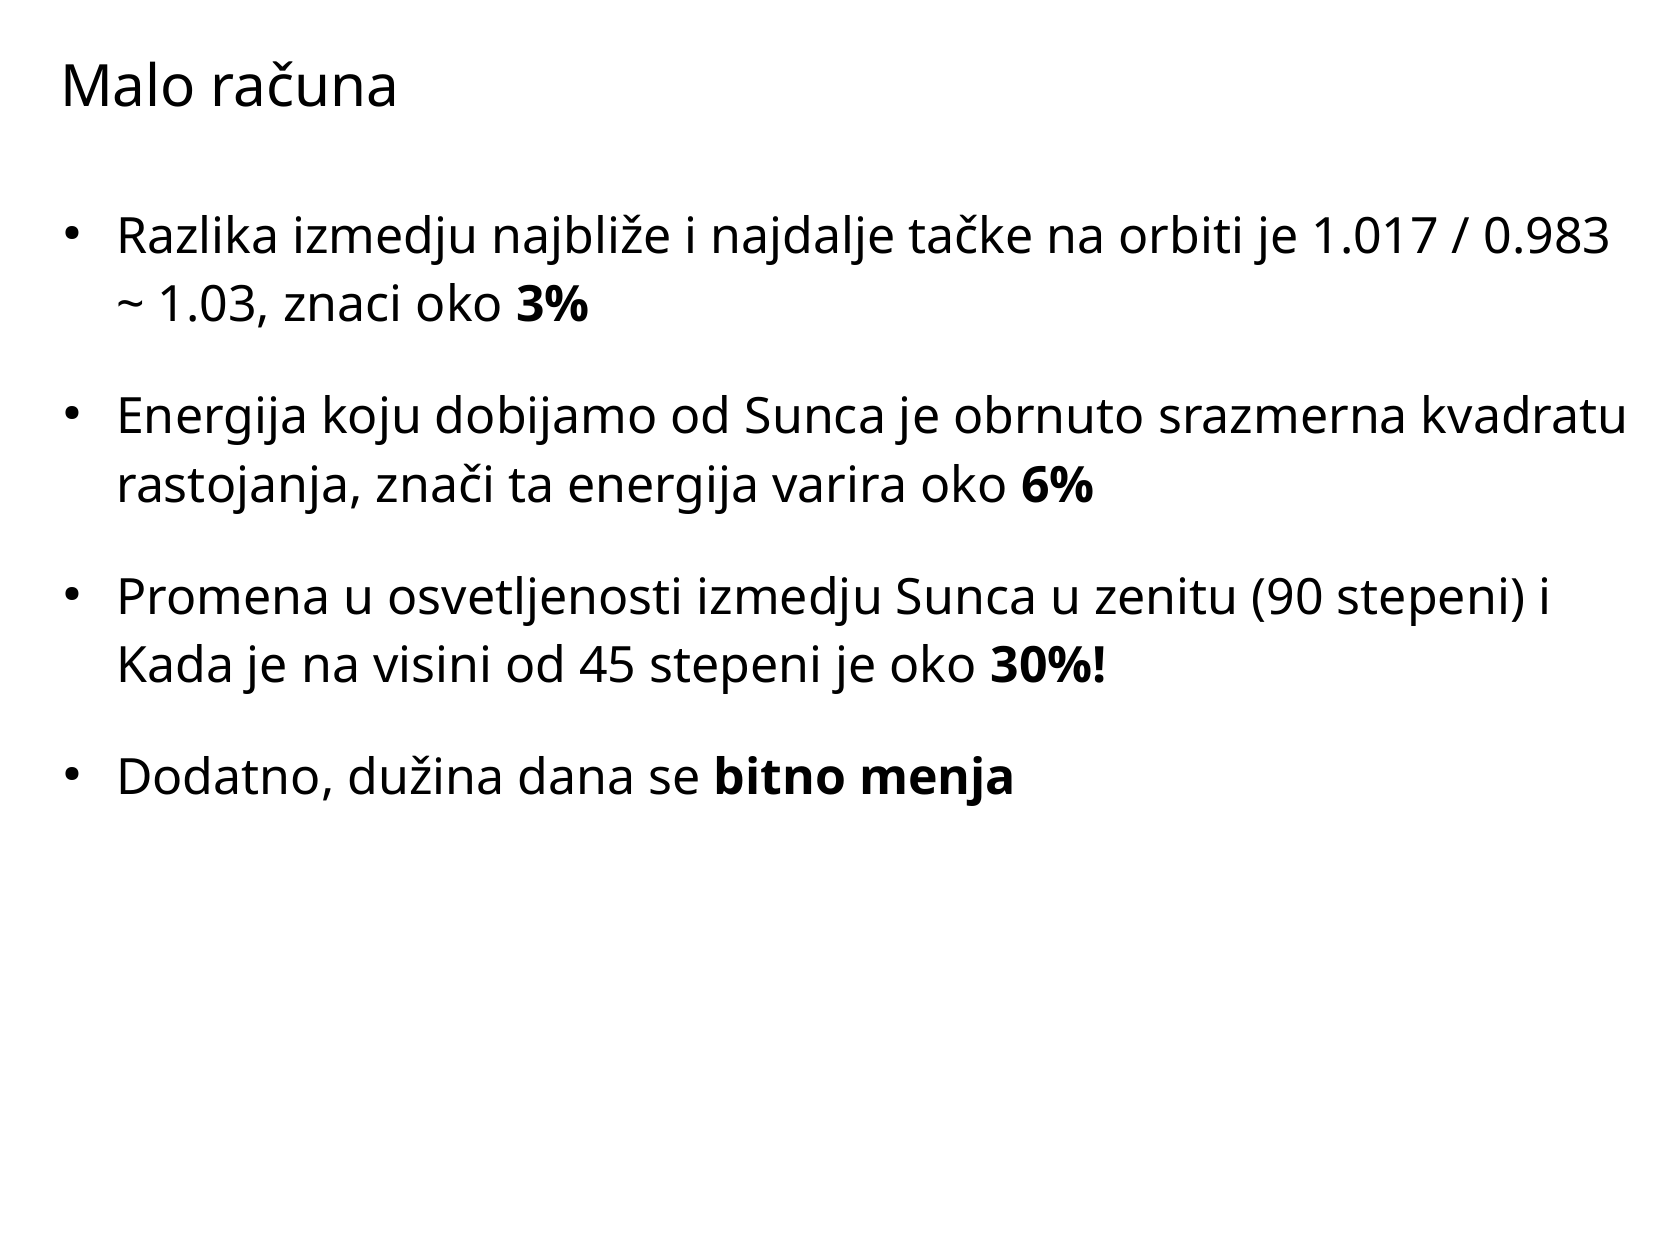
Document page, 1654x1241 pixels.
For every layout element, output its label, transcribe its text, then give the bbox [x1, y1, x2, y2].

list Razlika izmedju najbliže i najdalje tačke na orbiti je 1.017 / 0.983 ~ 1.03, znaci oko 3% Energija koju dobijamo od Sunca je obrnuto srazmerna kvadratu rastojanja, znači ta energija varira oko 6% Promena u osvetljenosti izmedju Sunca u zenitu (90 stepeni) i Kada je na visini od 45 stepeni je oko 30%! Dodatno, dužina dana se bitno menja [45, 199, 1635, 1173]
title Malo računa [59, 17, 1648, 150]
